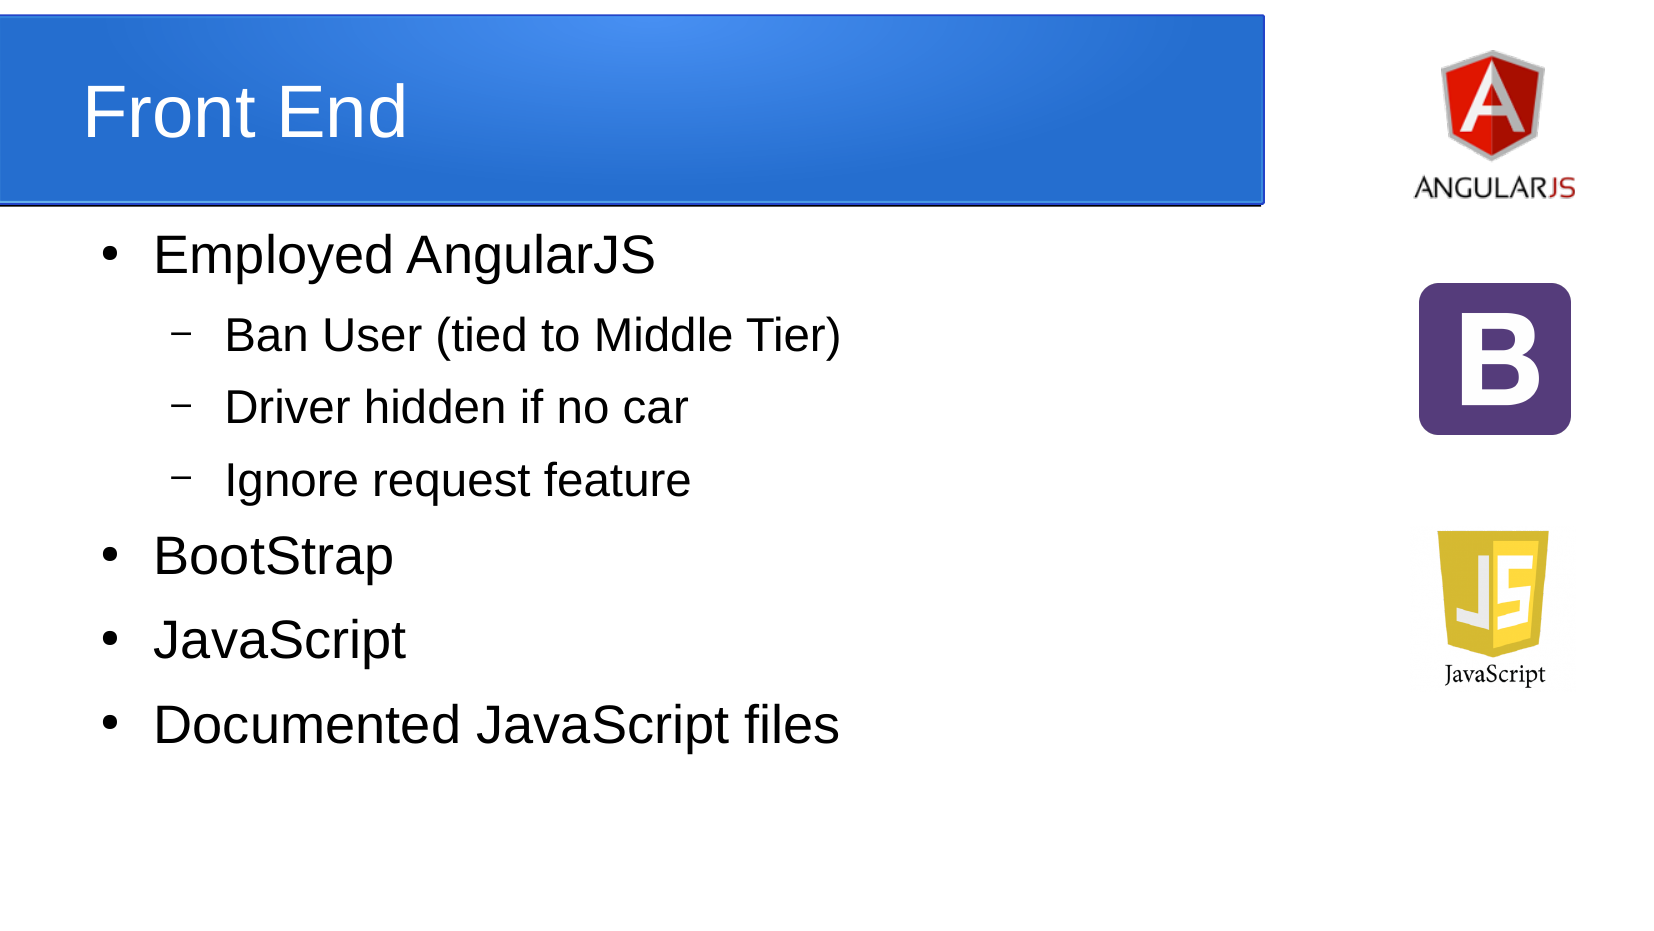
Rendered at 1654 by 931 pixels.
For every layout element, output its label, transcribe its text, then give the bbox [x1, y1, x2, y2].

picture [1419, 283, 1571, 436]
title Front End [82, 35, 1235, 189]
list Employed AngularJS Ban User (tied to Middle Tier) Driver hidden if no car Ignore request feature BootStrap JavaScript Documented JavaScript files [82, 224, 1571, 764]
picture [1410, 526, 1576, 692]
picture [1395, 29, 1595, 230]
